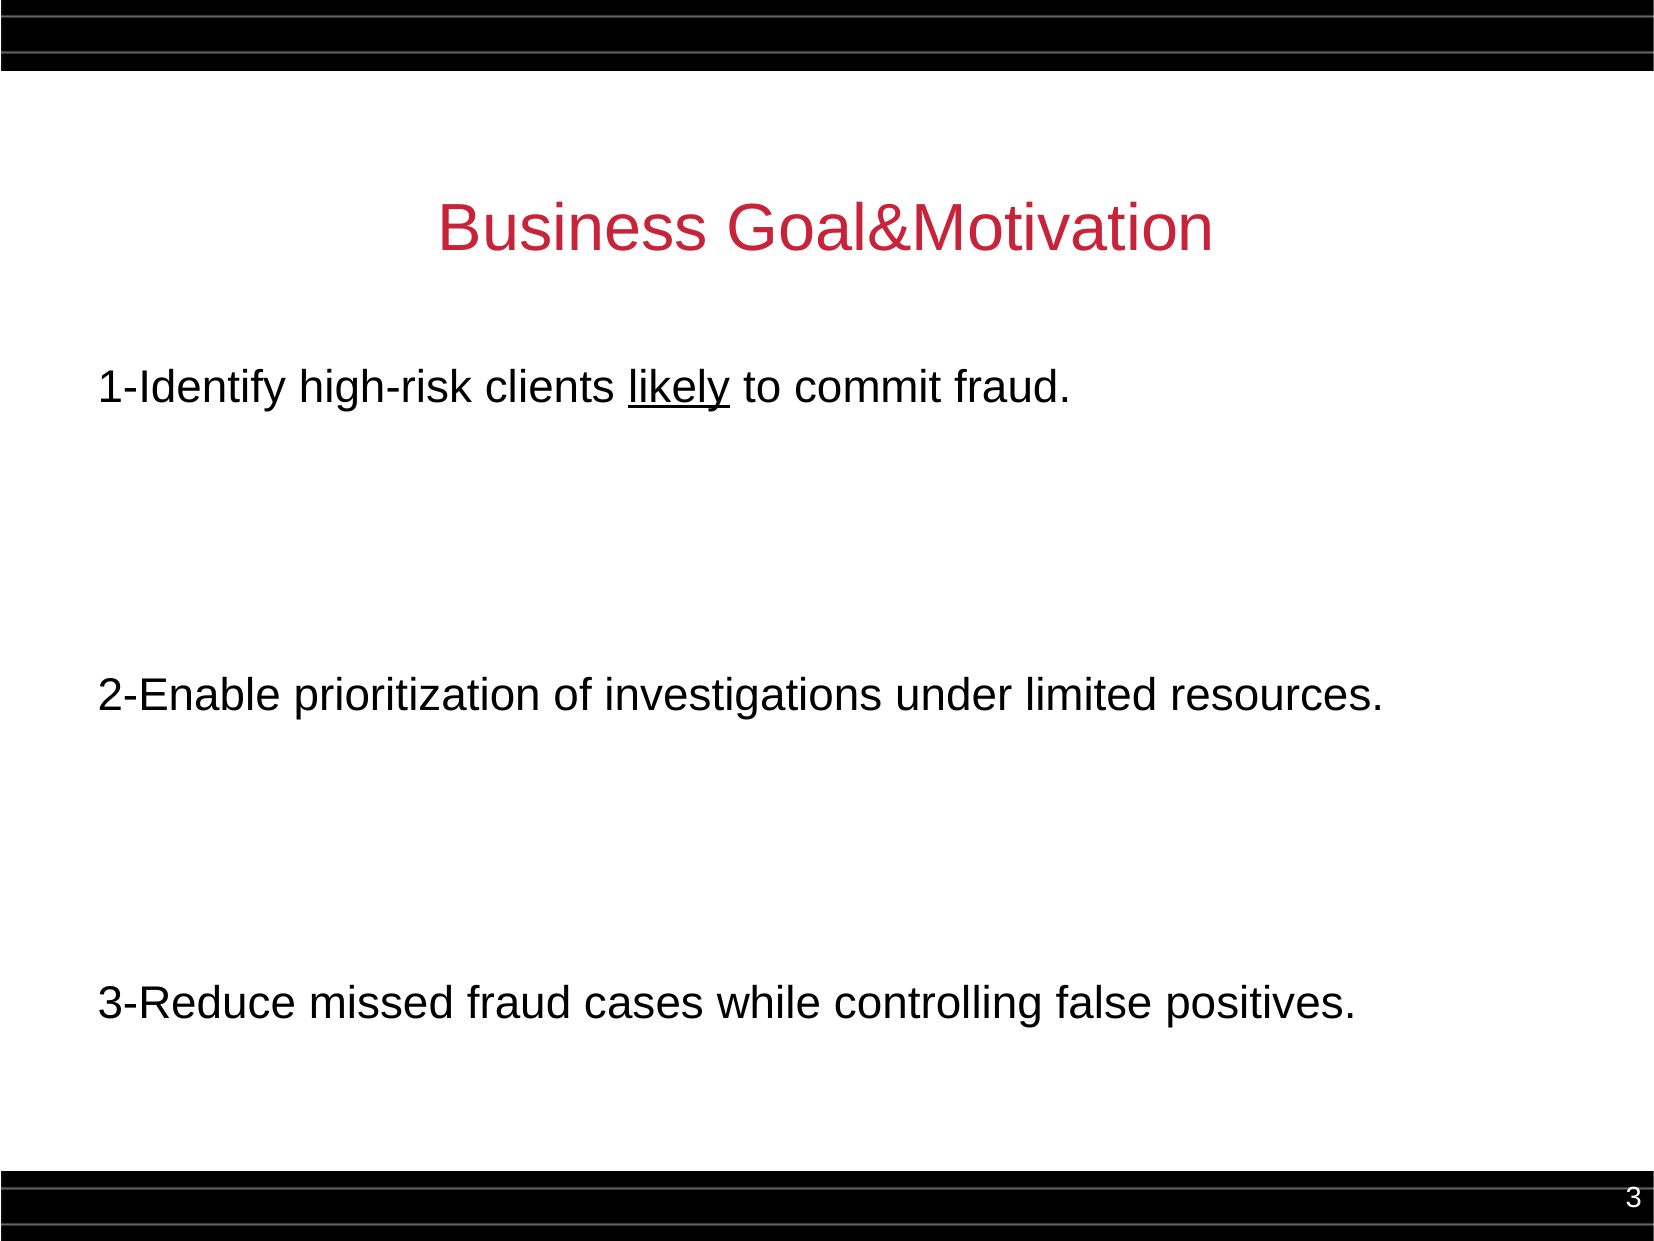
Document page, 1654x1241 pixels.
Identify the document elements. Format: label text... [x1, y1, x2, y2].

picture [1, 1171, 1654, 1241]
picture [1, 0, 1654, 71]
text_box 1-Identify high-risk clients likely to commit fraud. 2-Enable prioritization of investigations under limited resources. 3-Reduce missed fraud cases while controlling false positives. [82, 302, 1401, 1087]
title Business Goal&Motivation [82, 123, 1571, 331]
